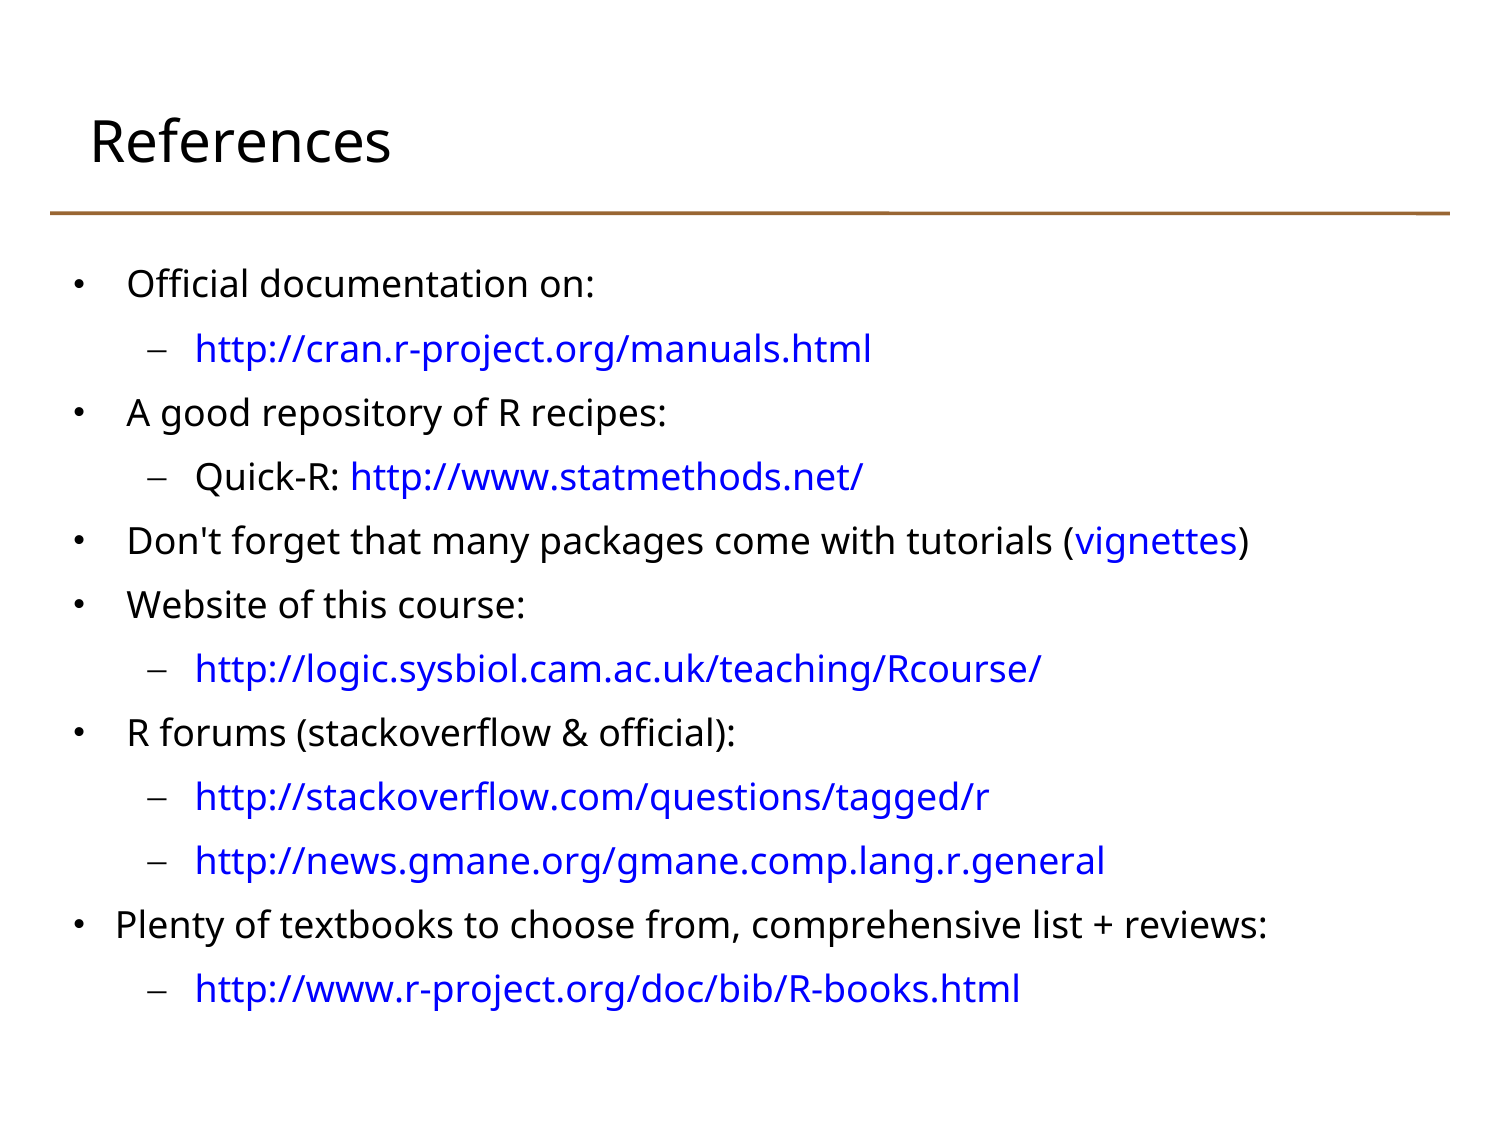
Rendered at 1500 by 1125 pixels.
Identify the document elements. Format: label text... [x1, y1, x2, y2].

text_box Official documentation on: http://cran.r-project.org/manuals.html A good repository of R recipes: Quick-R: http://www.statmethods.net/ Don't forget that many packages come with tutorials (vignettes) Website of this course: http://logic.sysbiol.cam.ac.uk/teaching/Rcourse/ R forums (stackoverflow & official): http://stackoverflow.com/questions/tagged/r http://news.gmane.org/gmane.comp.lang.r.general Plenty of textbooks to choose from, comprehensive list + reviews: http://www.r-project.org/doc/bib/R-books.html [72, 265, 1423, 1008]
text_box References [75, 44, 1425, 233]
